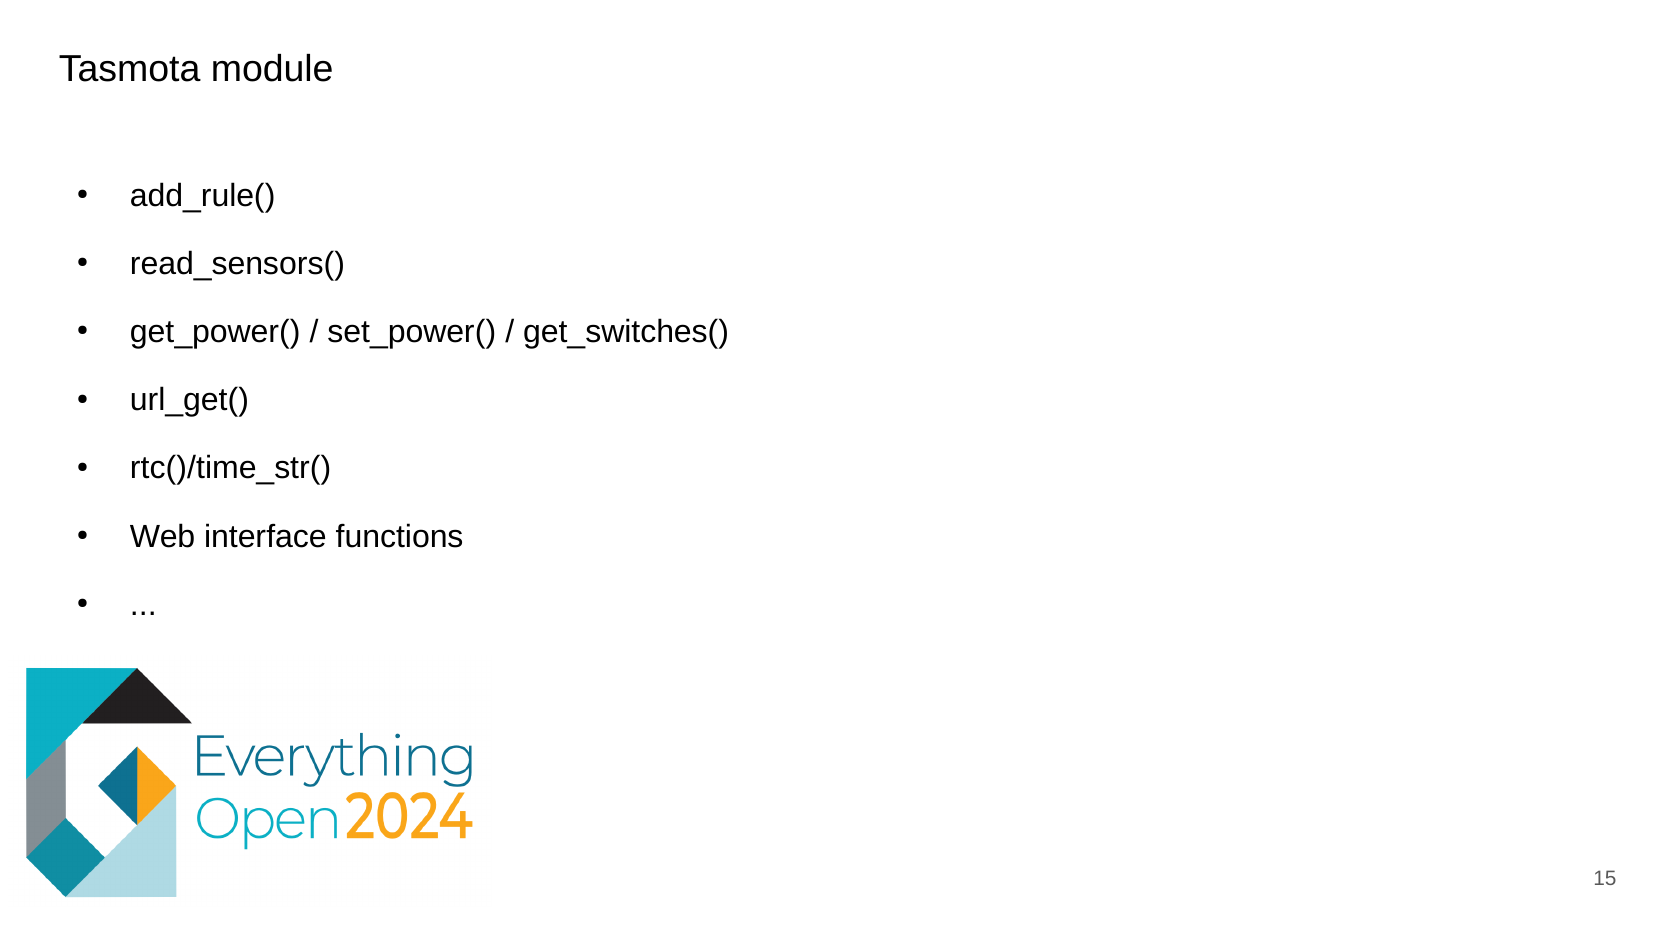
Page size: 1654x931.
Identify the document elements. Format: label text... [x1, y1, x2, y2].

title Tasmota module [59, 29, 1595, 108]
picture [8, 655, 492, 907]
list add_rule() read_sensors() get_power() / set_power() / get_switches() url_get() rtc()/time_str() Web interface functions ... [59, 177, 1595, 768]
